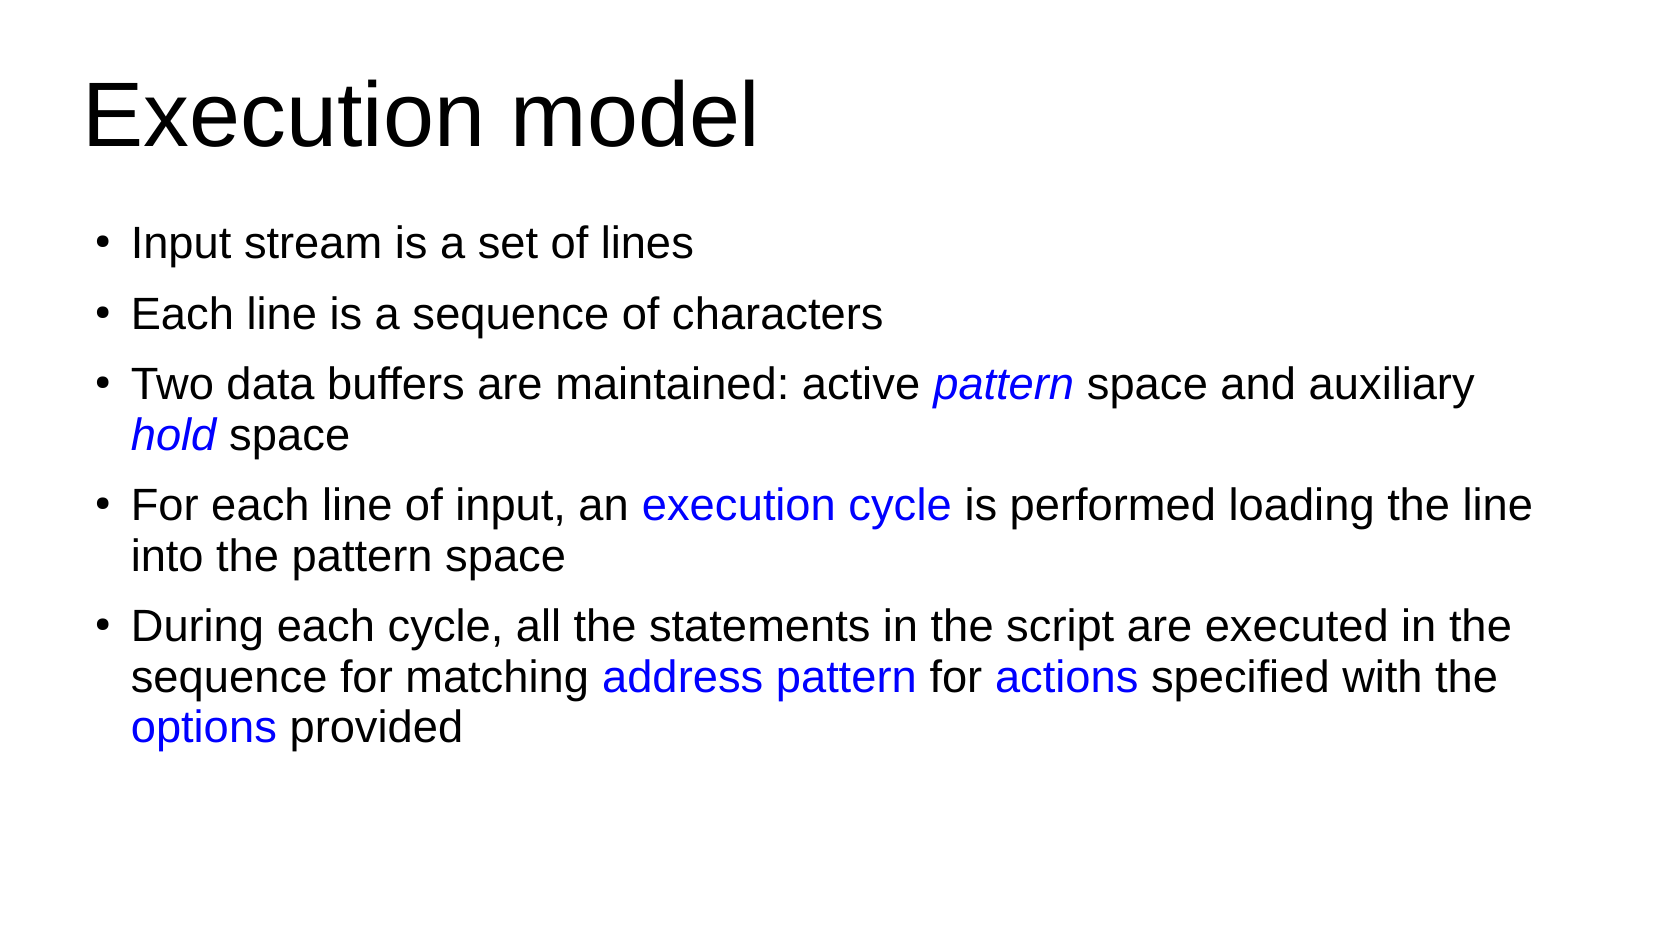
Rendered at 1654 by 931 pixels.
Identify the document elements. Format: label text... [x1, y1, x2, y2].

list Input stream is a set of lines Each line is a sequence of characters Two data buffers are maintained: active pattern space and auxiliary hold space For each line of input, an execution cycle is performed loading the line into the pattern space During each cycle, all the statements in the script are executed in the sequence for matching address pattern for actions specified with the options provided [82, 217, 1571, 758]
title Execution model [82, 37, 1571, 193]
